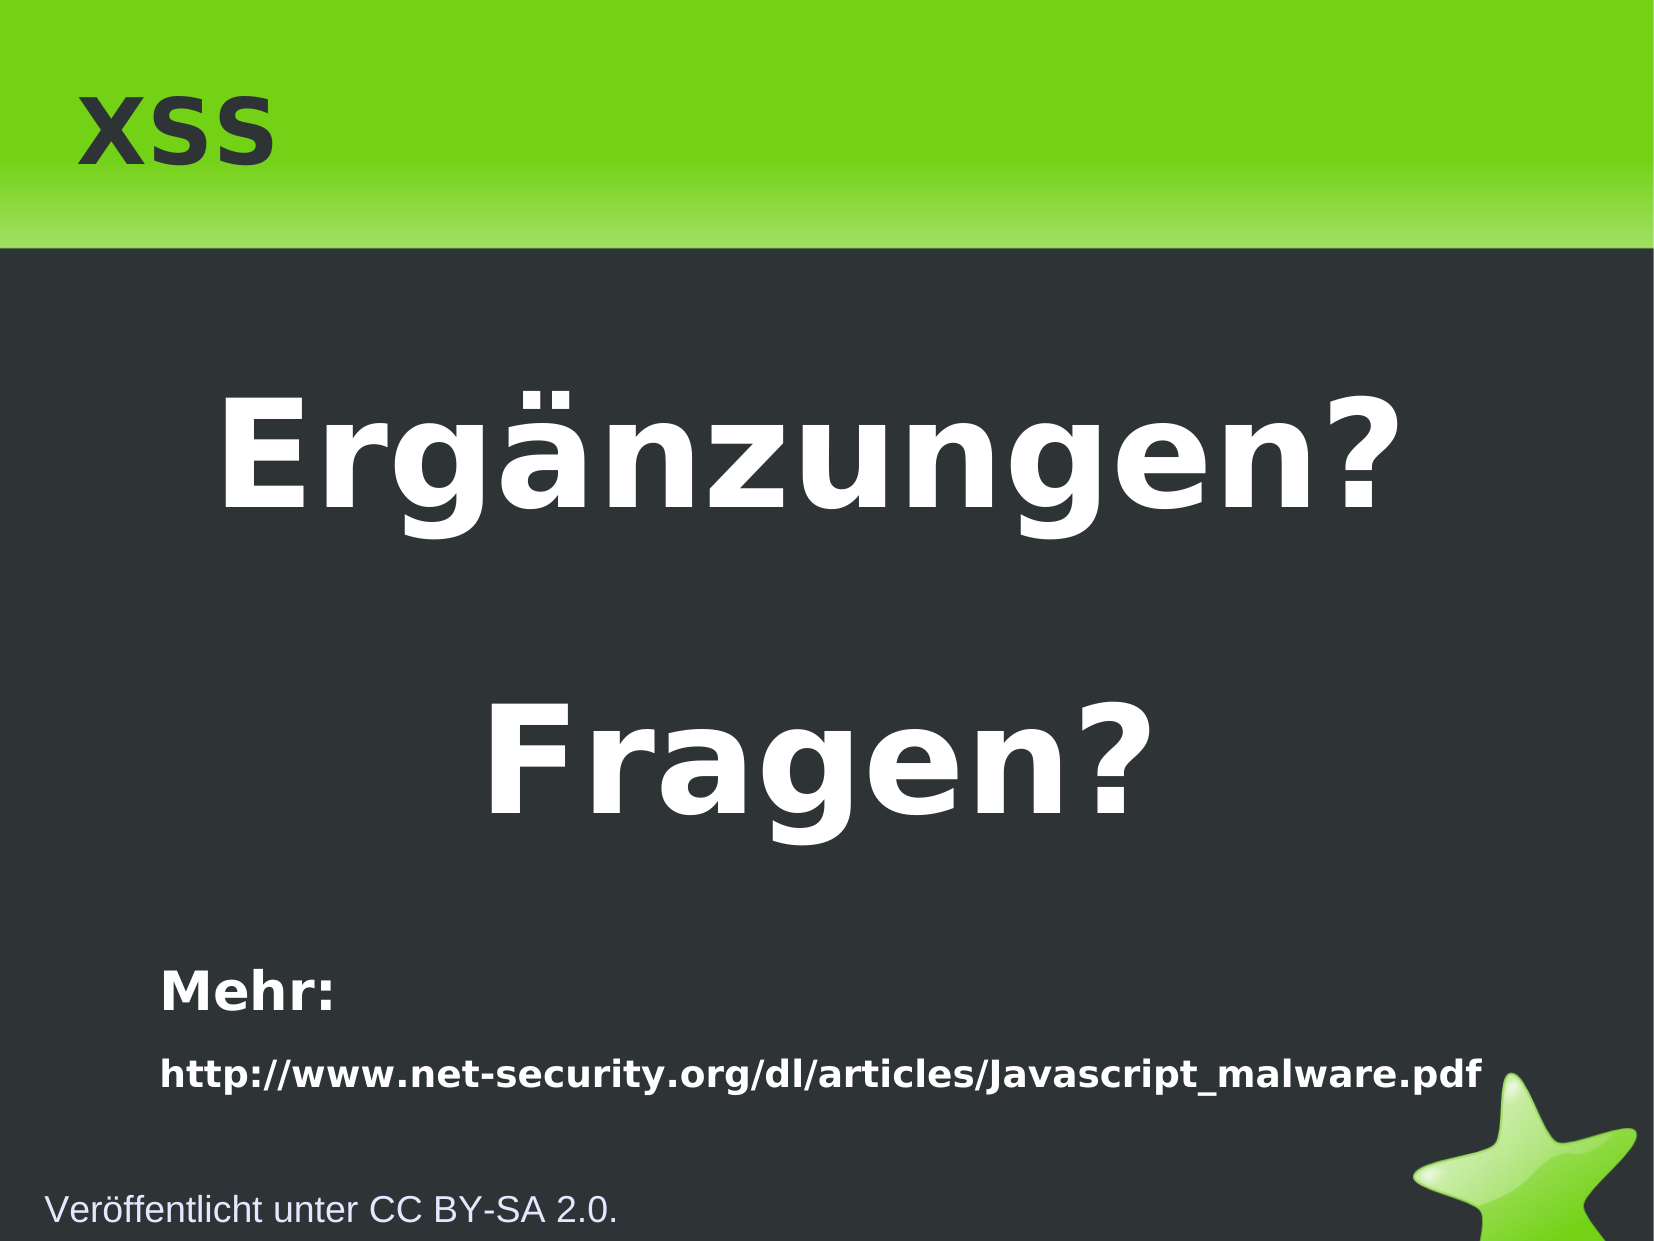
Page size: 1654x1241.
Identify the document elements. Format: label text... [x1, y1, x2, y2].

picture [0, 0, 1654, 1241]
text_box Veröffentlicht unter CC BY-SA 2.0. [29, 1181, 739, 1238]
title XSS [76, 29, 1565, 237]
list Ergänzungen? Fragen? Mehr: http://www.net-security.org/dl/articles/Javascript_malware.pdf [70, 290, 1559, 1182]
